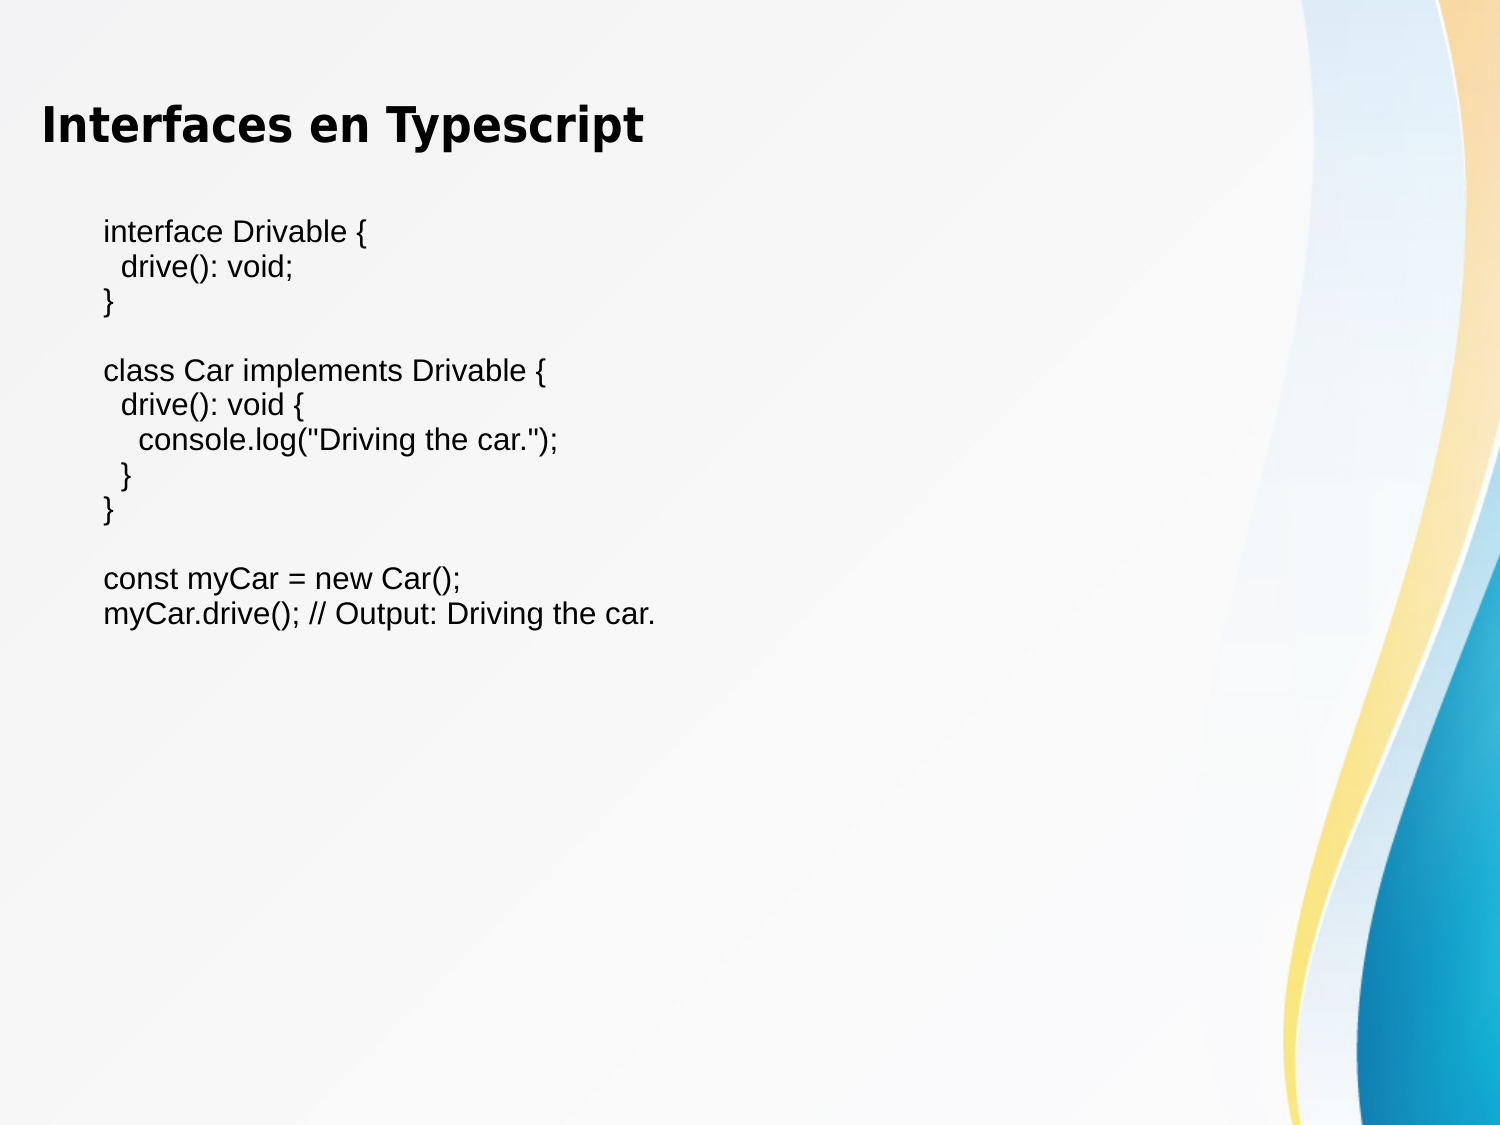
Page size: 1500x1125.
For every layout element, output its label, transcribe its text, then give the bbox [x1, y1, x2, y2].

text_box Interfaces en Typescript [27, 86, 1475, 158]
picture [0, 0, 1500, 1125]
text_box interface Drivable { drive(): void; } class Car implements Drivable { drive(): void { console.log("Driving the car."); } } const myCar = new Car(); myCar.drive(); // Output: Driving the car. [88, 206, 916, 827]
